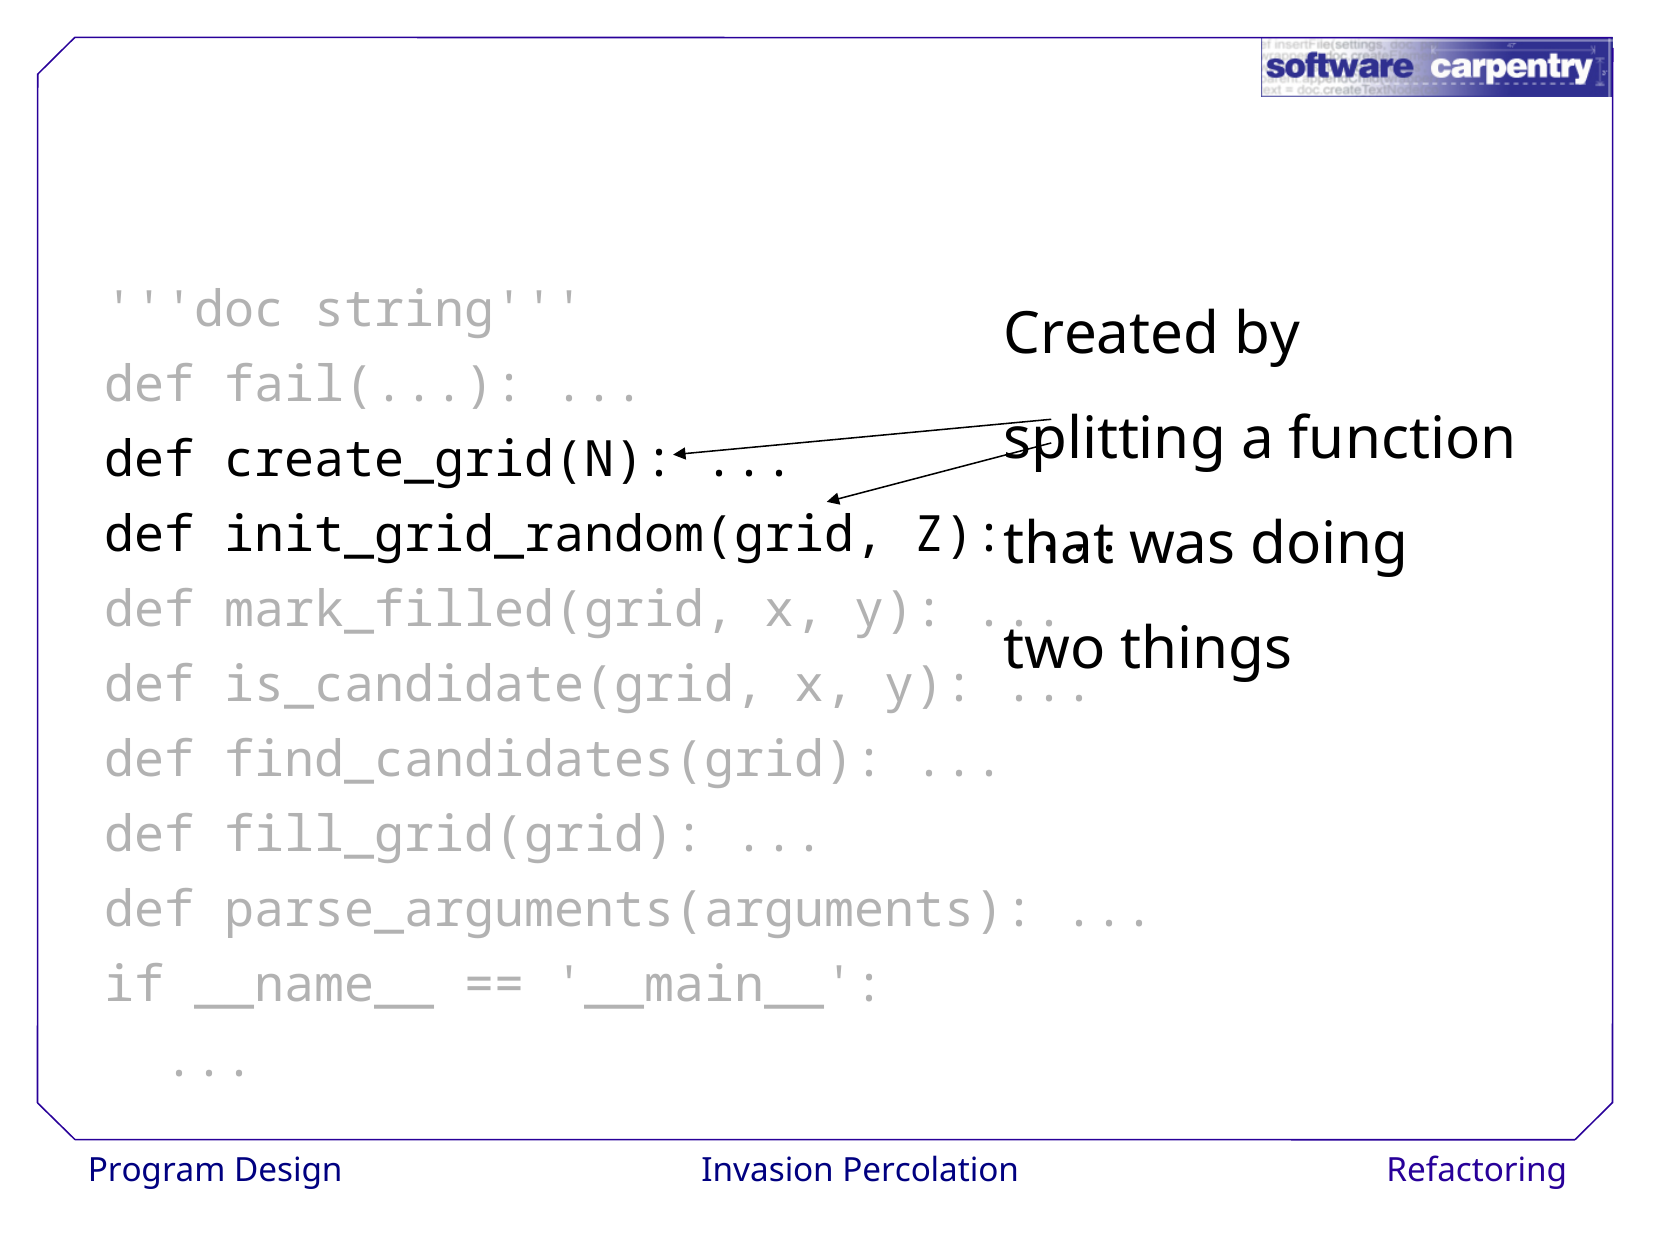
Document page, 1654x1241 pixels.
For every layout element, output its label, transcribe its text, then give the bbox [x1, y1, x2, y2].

text_box Created by splitting a function that was doing two things [988, 252, 1654, 689]
picture [1261, 39, 1613, 97]
text_box '''doc string''' def fail(...): ... def create_grid(N): ... def init_grid_random(grid, Z): ... def mark_filled(grid, x, y): ... def is_candidate(grid, x, y): ... def find_candidates(grid): ... def fill_grid(grid): ... def parse_arguments(arguments): ... if __name__ == '__main__': ... [89, 253, 1508, 1105]
